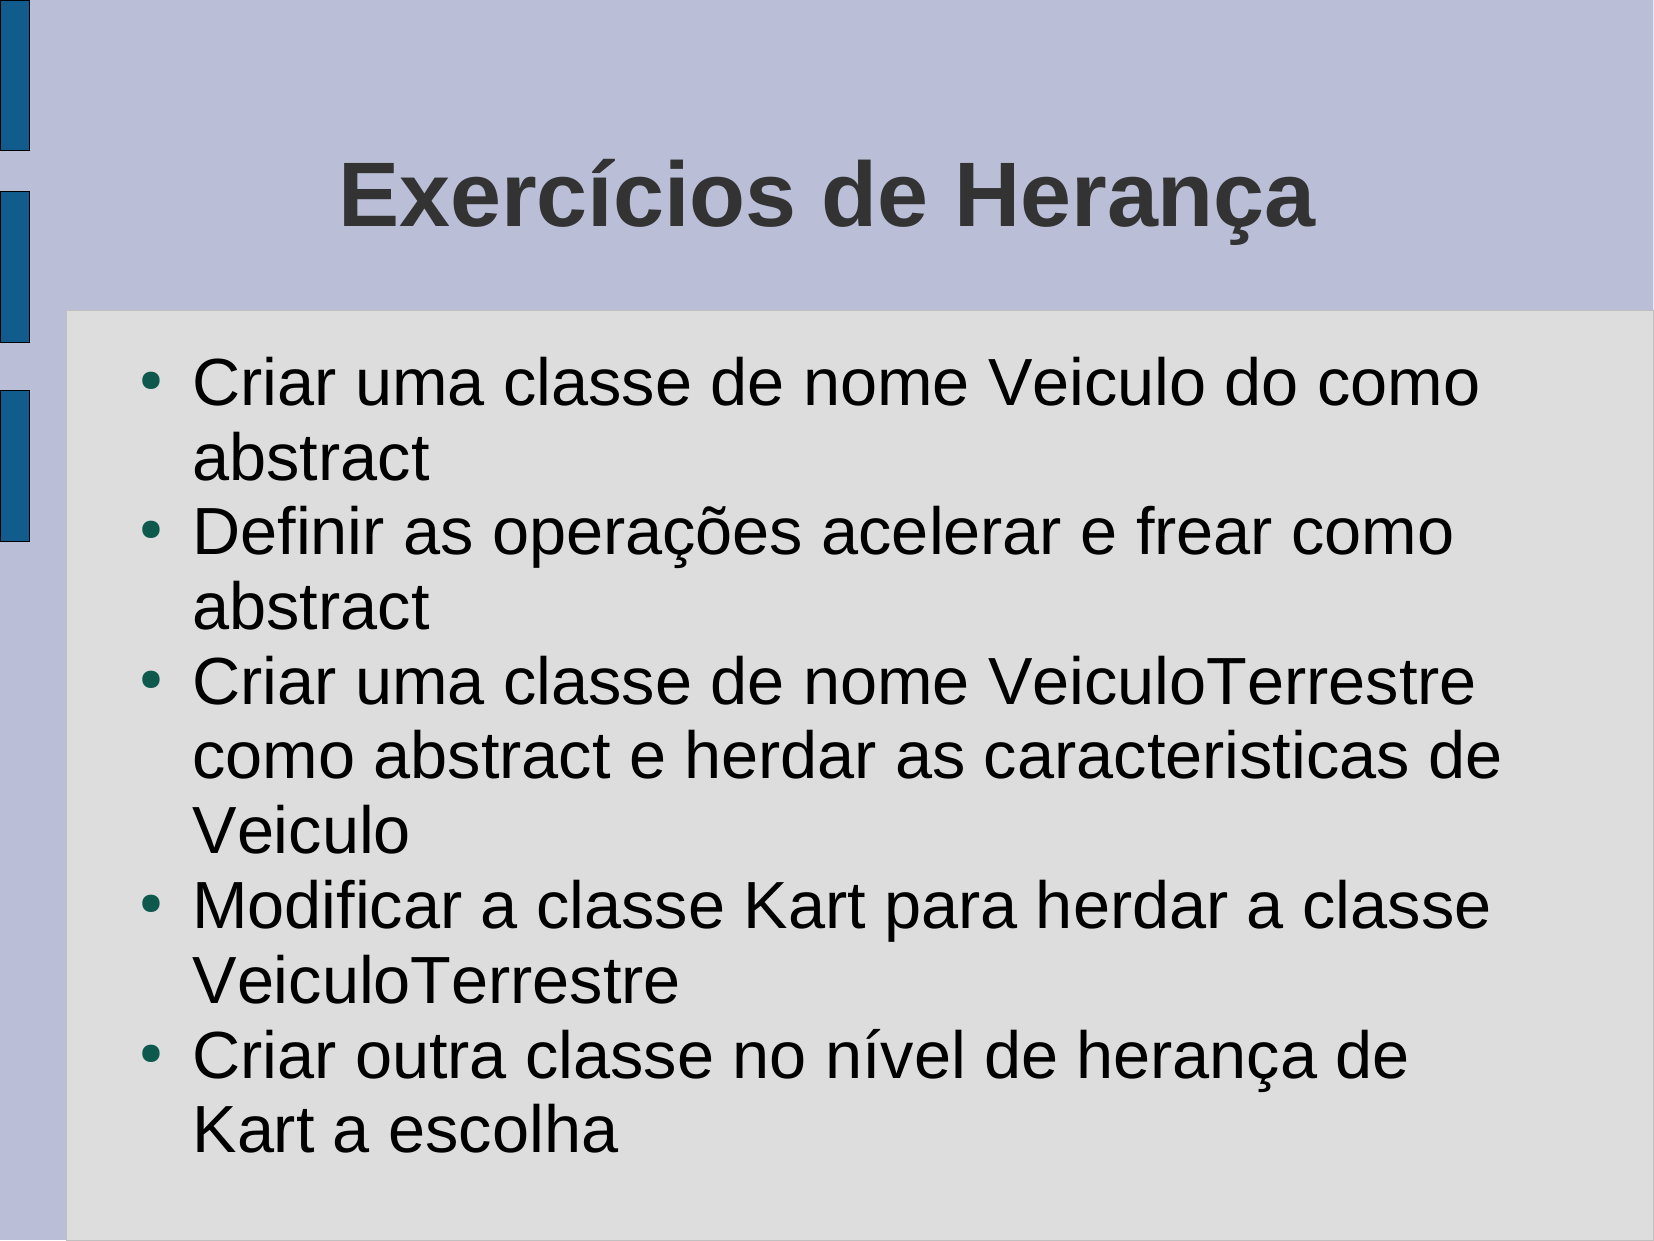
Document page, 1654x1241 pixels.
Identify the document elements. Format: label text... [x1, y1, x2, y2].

title Exercícios de Herança [121, 98, 1534, 291]
list Criar uma classe de nome Veiculo do como abstract Definir as operações acelerar e frear como abstract Criar uma classe de nome VeiculoTerrestre como abstract e herdar as caracteristicas de Veiculo Modificar a classe Kart para herdar a classe VeiculoTerrestre Criar outra classe no nível de herança de Kart a escolha [121, 344, 1534, 1168]
